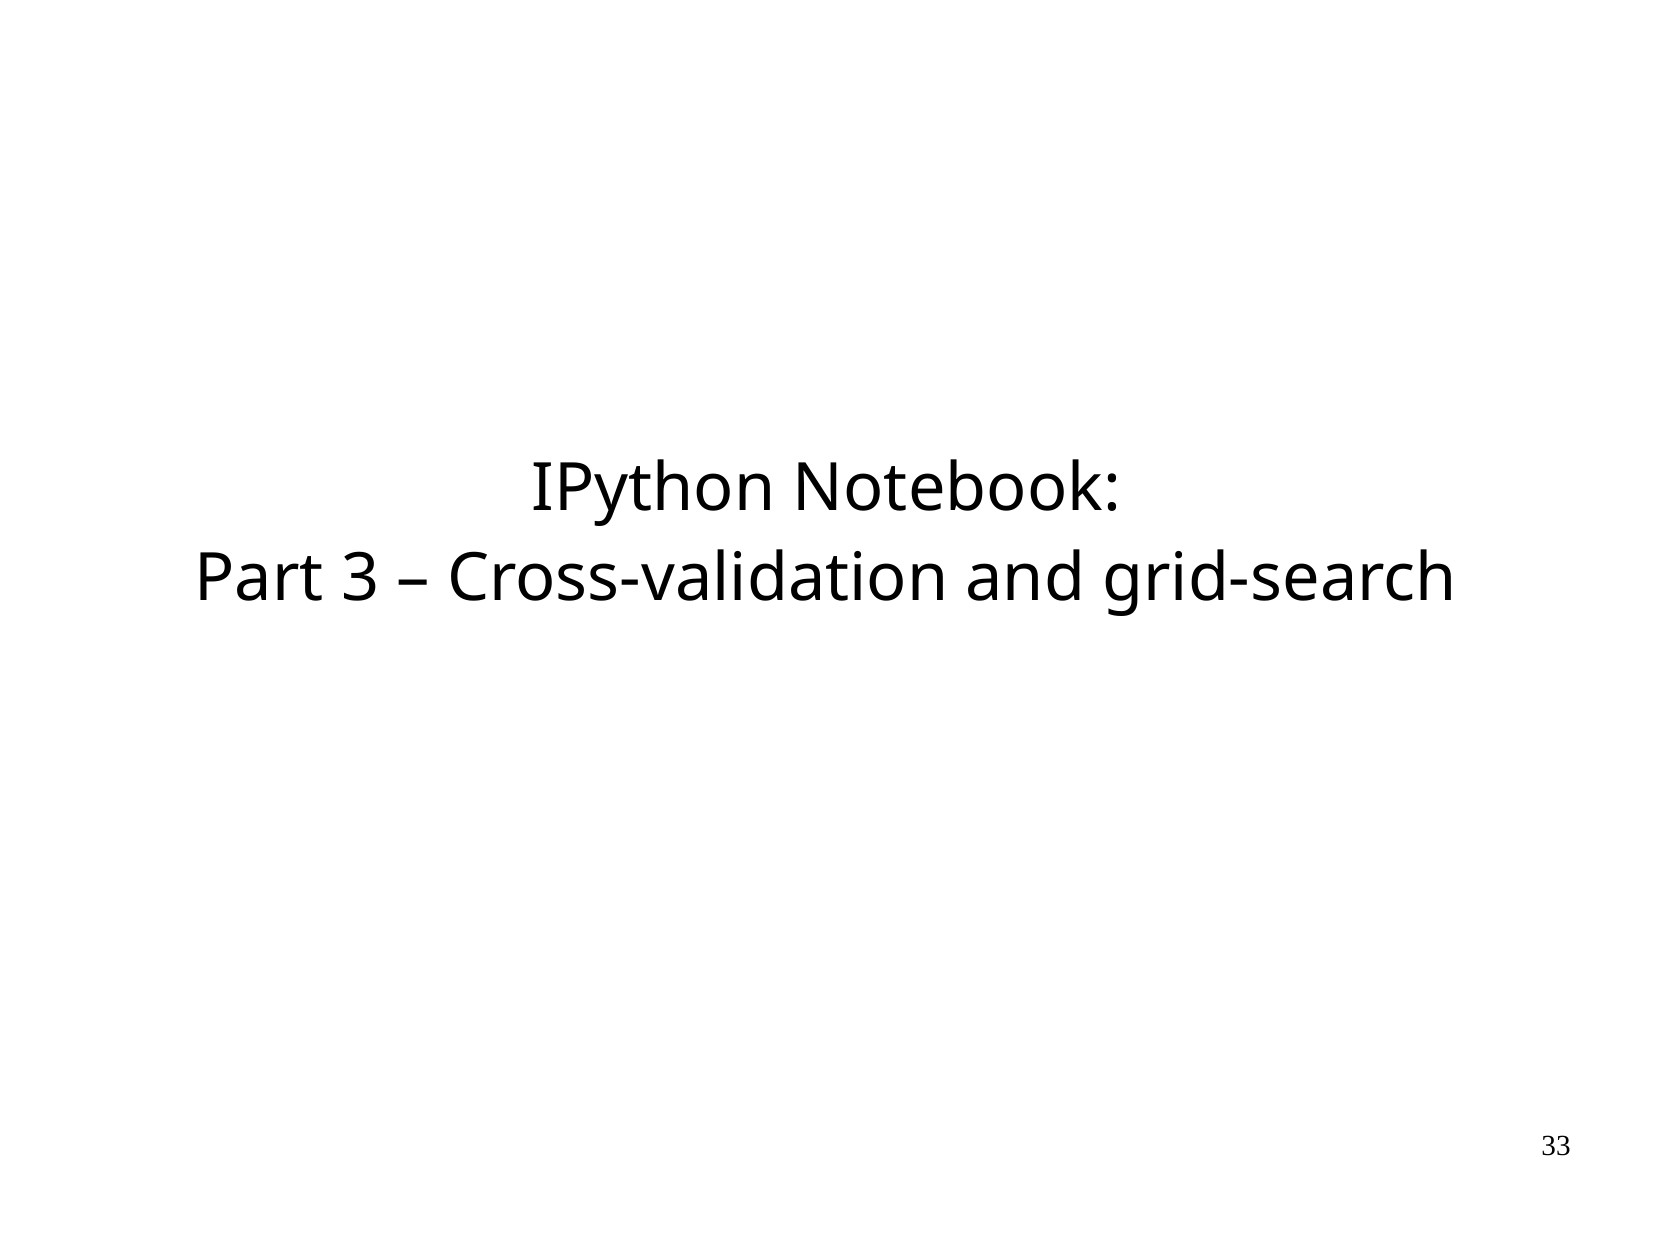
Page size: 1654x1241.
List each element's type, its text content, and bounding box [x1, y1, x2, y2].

subtitle IPython Notebook: Part 3 – Cross-validation and grid-search [82, 49, 1571, 1010]
